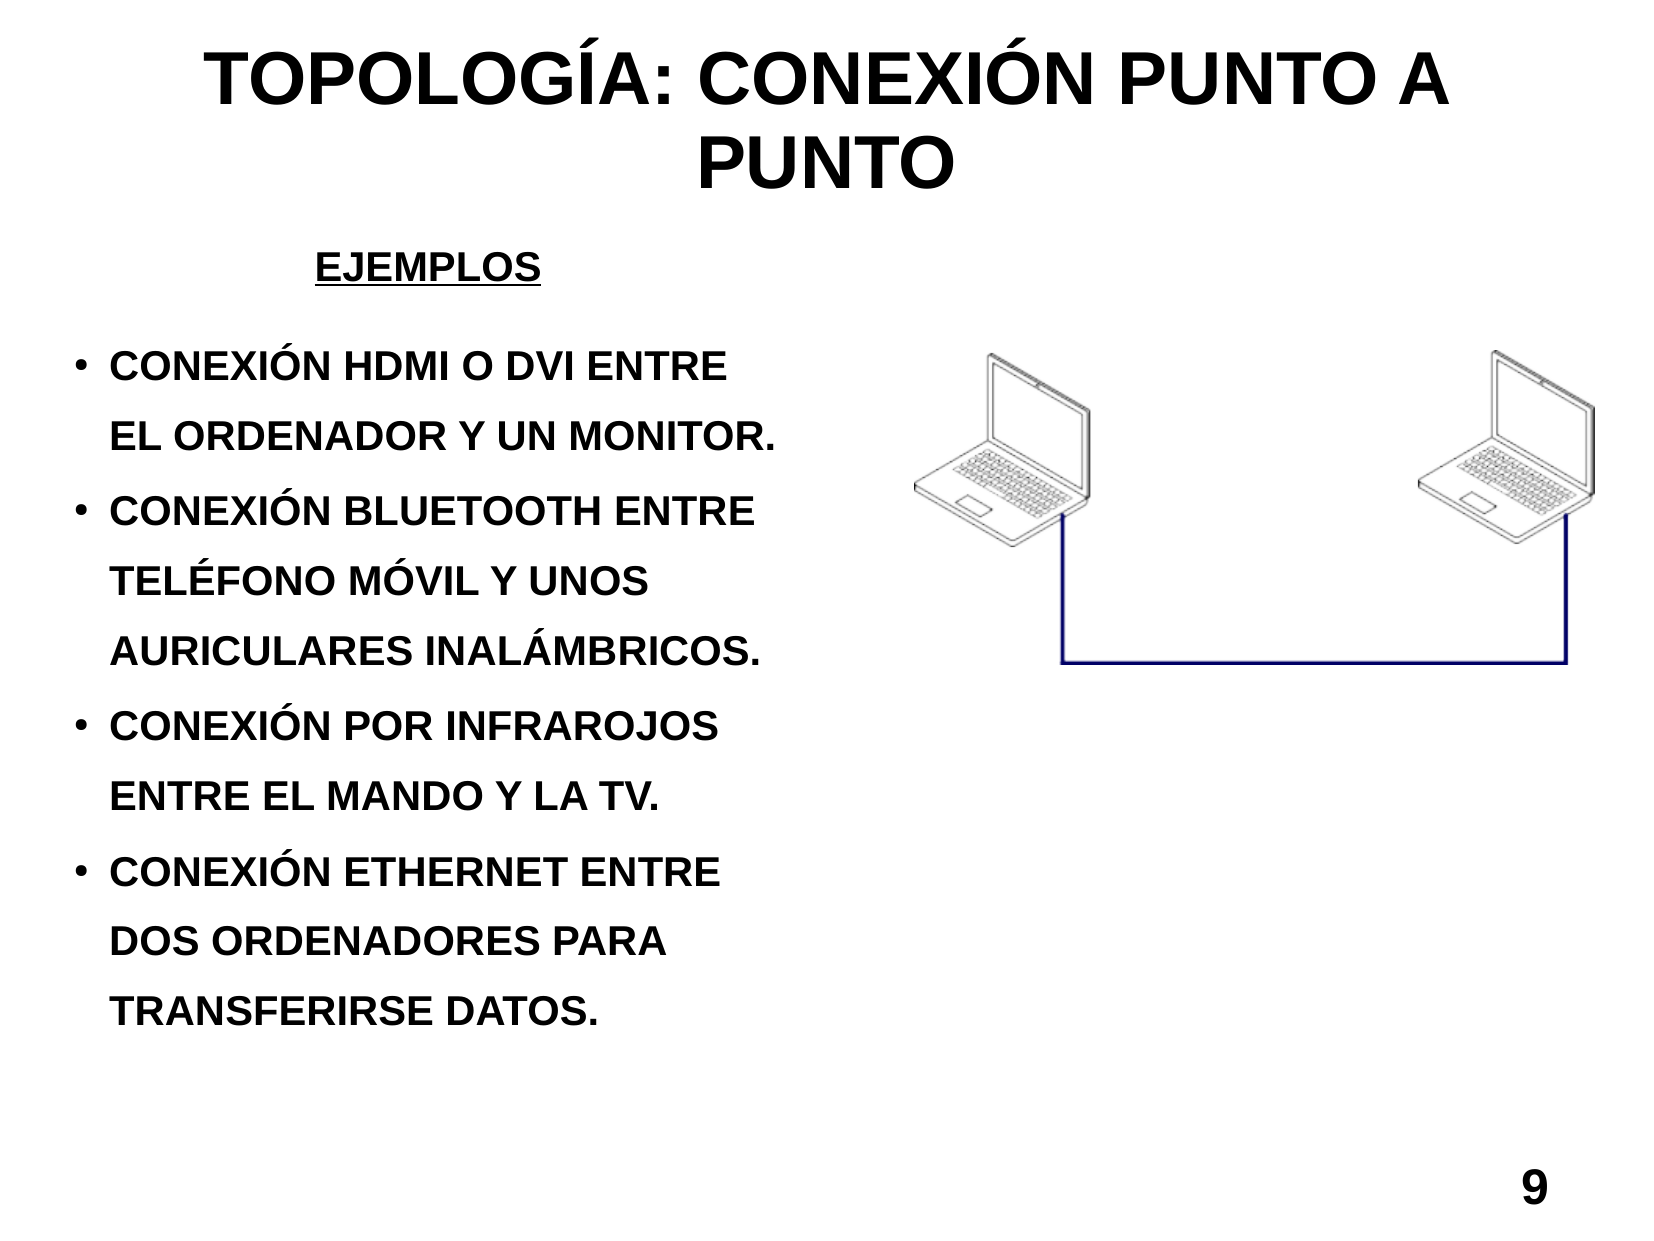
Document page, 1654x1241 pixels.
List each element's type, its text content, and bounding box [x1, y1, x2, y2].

text_box EJEMPLOS CONEXIÓN HDMI O DVI ENTRE EL ORDENADOR Y UN MONITOR. CONEXIÓN BLUETOOTH ENTRE TELÉFONO MÓVIL Y UNOS AURICULARES INALÁMBRICOS. CONEXIÓN POR INFRAROJOS ENTRE EL MANDO Y LA TV. CONEXIÓN ETHERNET ENTRE DOS ORDENADORES PARA TRANSFERIRSE DATOS. [59, 236, 798, 1123]
text_box <número> [1506, 1151, 1654, 1223]
title TOPOLOGÍA: CONEXIÓN PUNTO A PUNTO [82, 17, 1571, 225]
picture [914, 350, 1595, 665]
